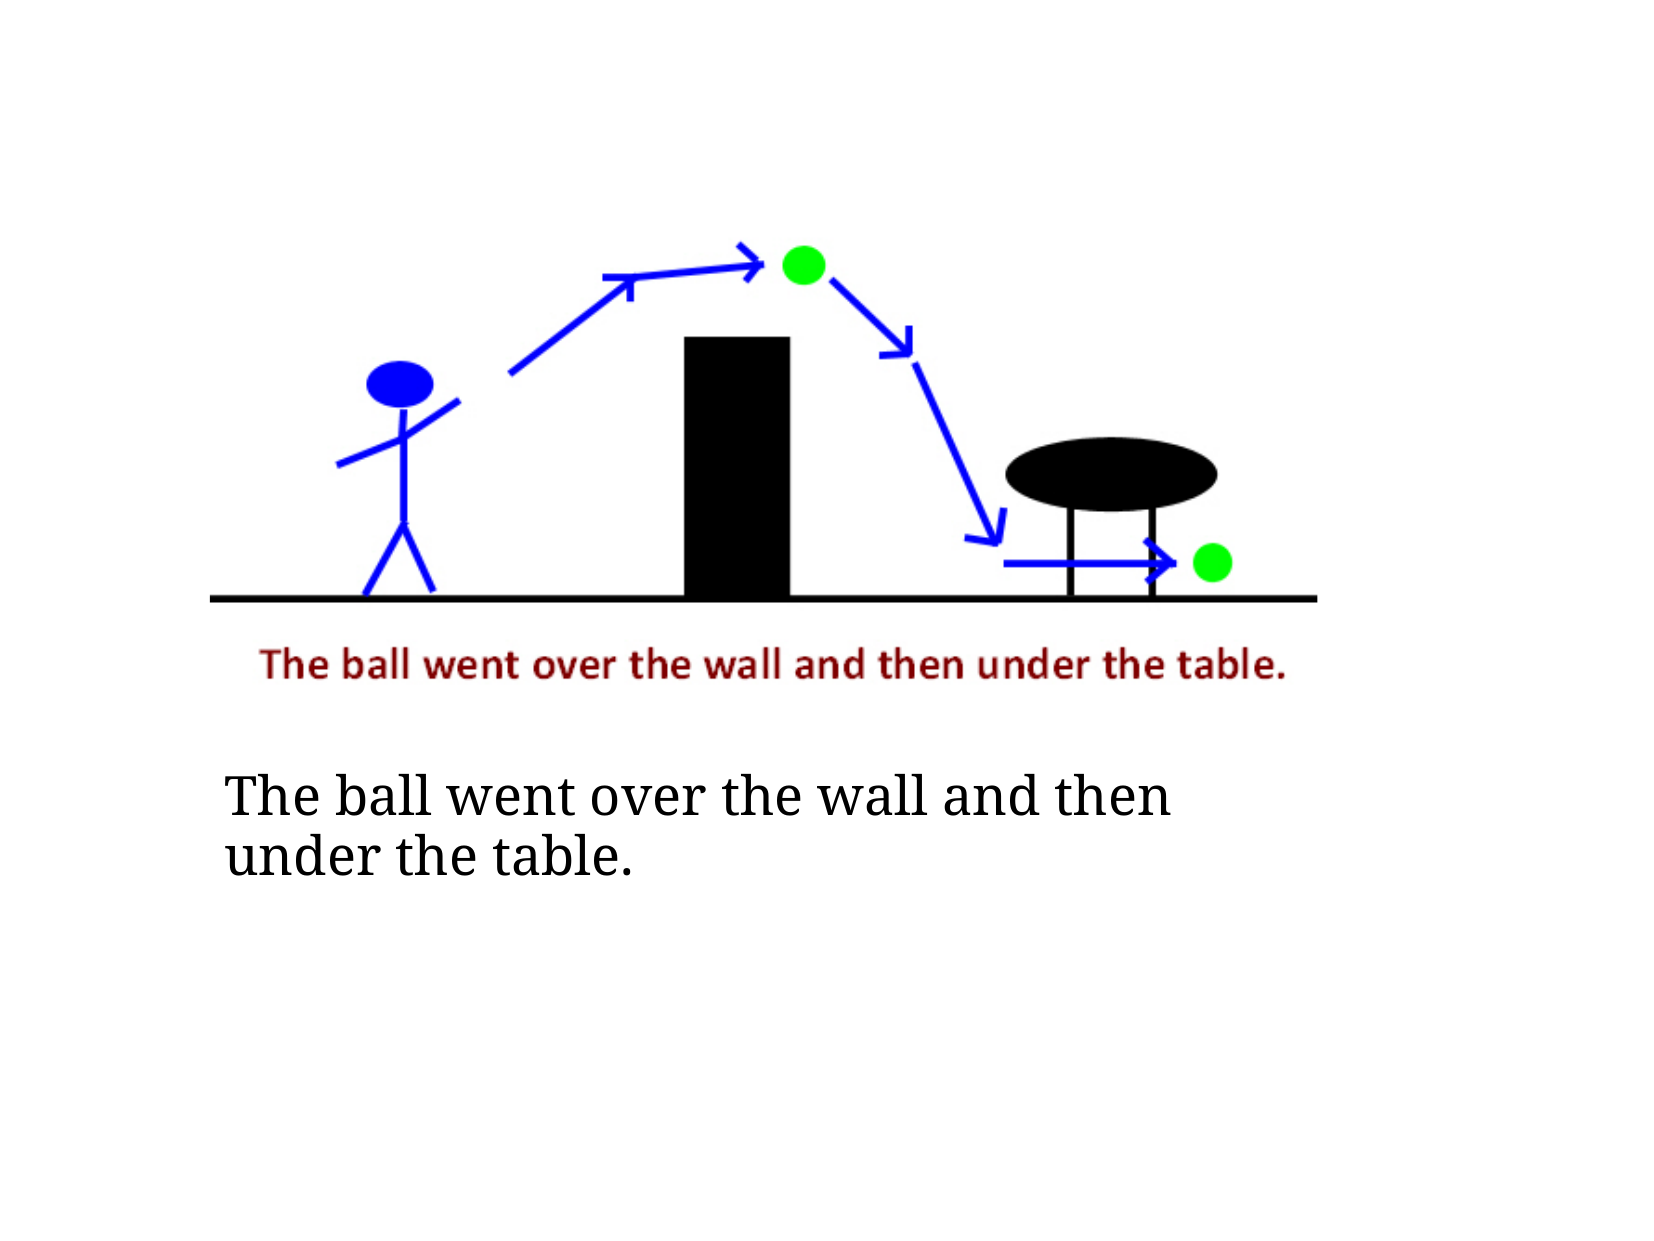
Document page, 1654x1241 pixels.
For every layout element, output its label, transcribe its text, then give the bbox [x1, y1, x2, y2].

text_box The ball went over the wall and then under the table. [209, 209, 1318, 720]
